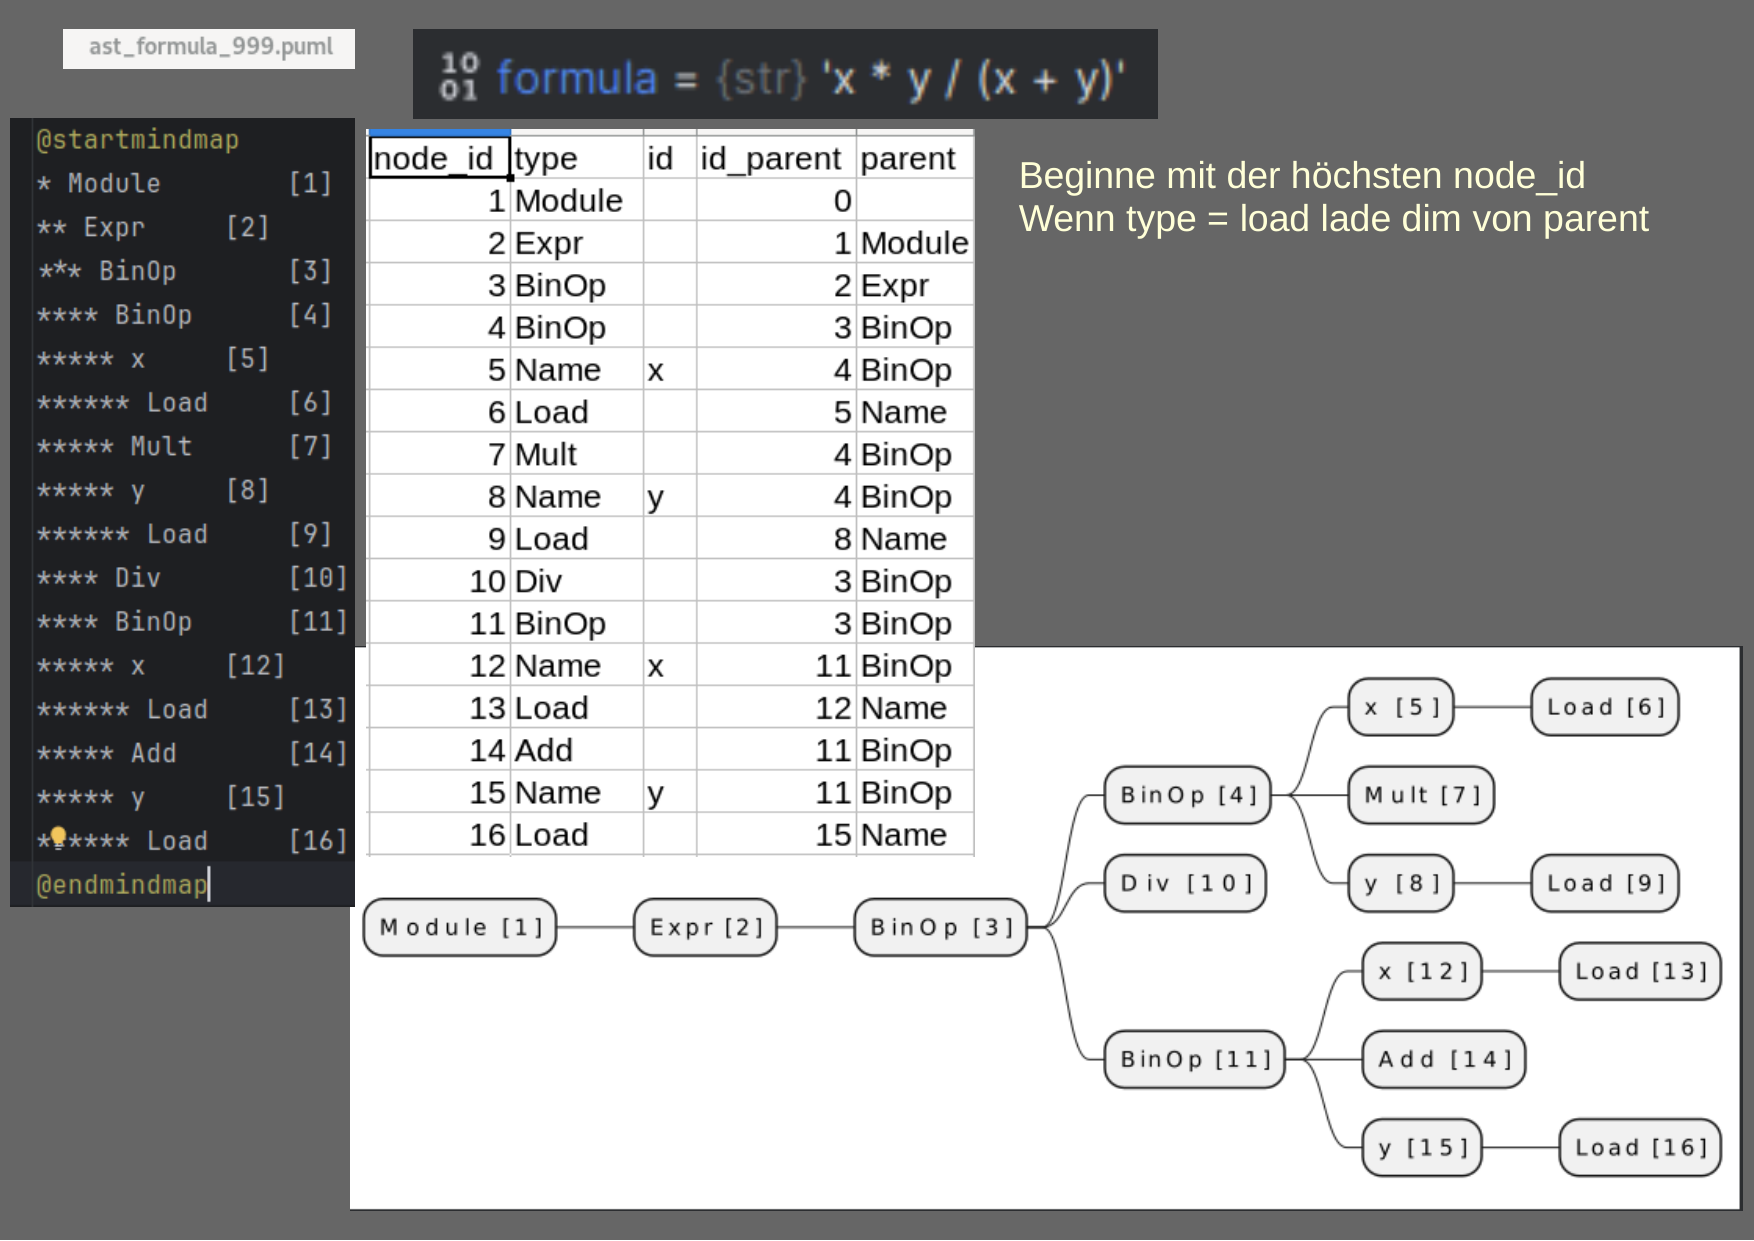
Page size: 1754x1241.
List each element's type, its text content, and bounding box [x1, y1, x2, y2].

text_box Beginne mit der höchsten node_id Wenn type = load lade dim von parent [1003, 147, 1753, 289]
picture [413, 29, 1158, 119]
picture [63, 29, 355, 69]
picture [10, 118, 1743, 1211]
